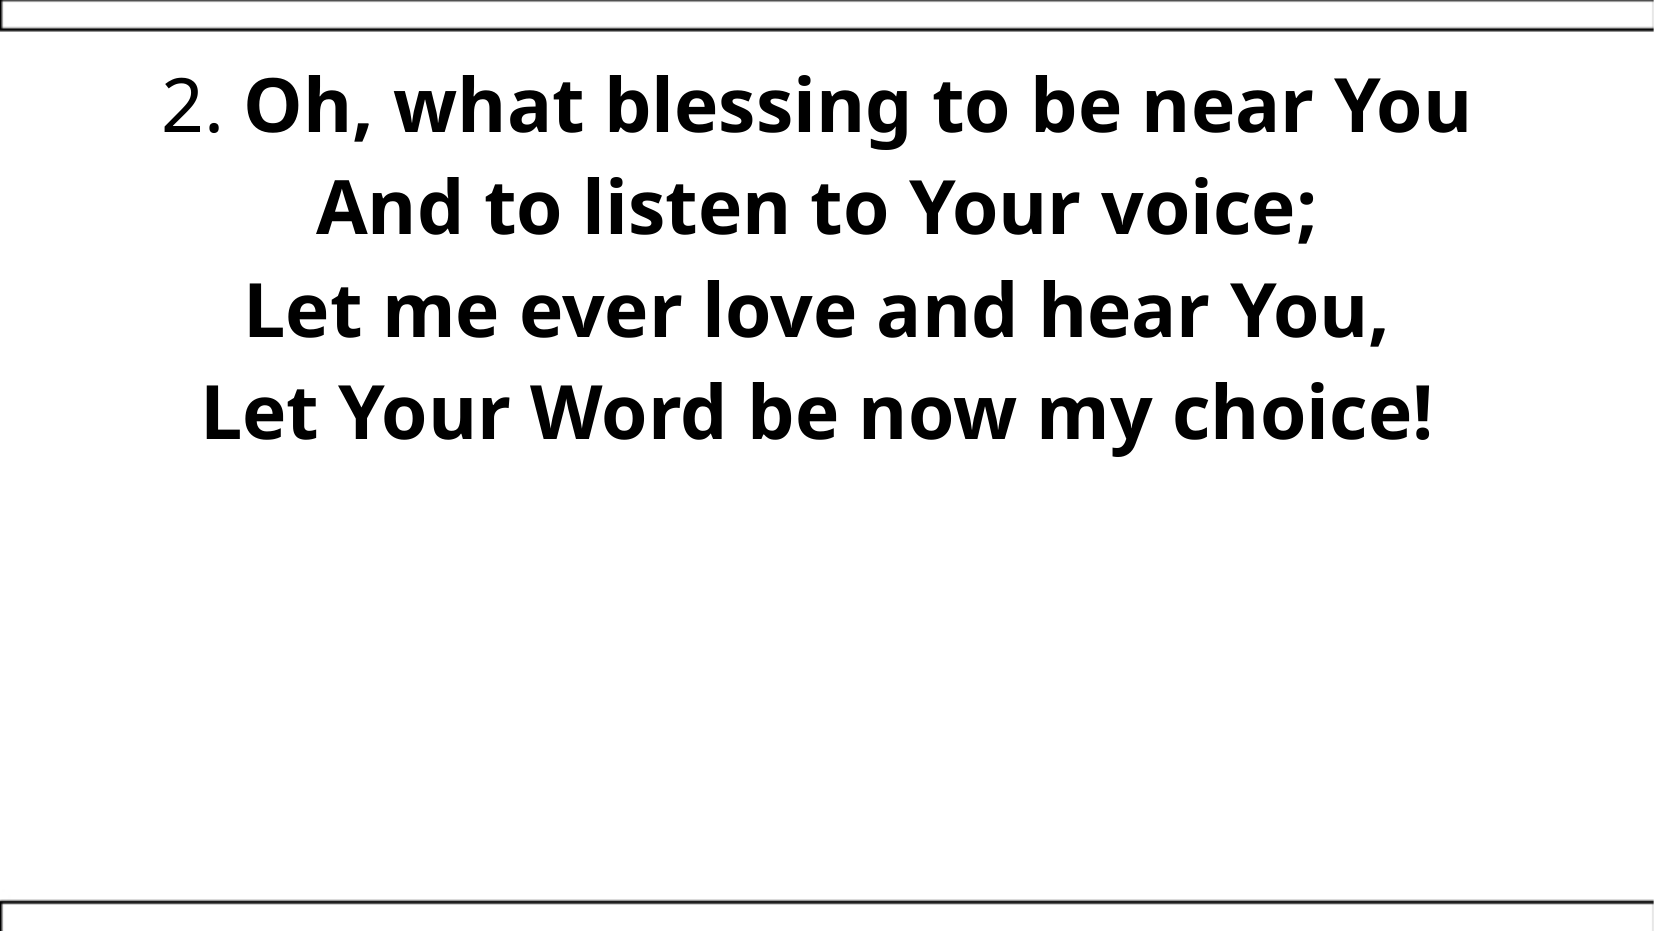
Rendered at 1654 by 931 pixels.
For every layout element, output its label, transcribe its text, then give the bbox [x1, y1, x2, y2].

picture [0, 0, 1654, 931]
text_box 2. Oh, what blessing to be near You And to listen to Your voice; Let me ever love and hear You, Let Your Word be now my choice! [90, 45, 1546, 460]
